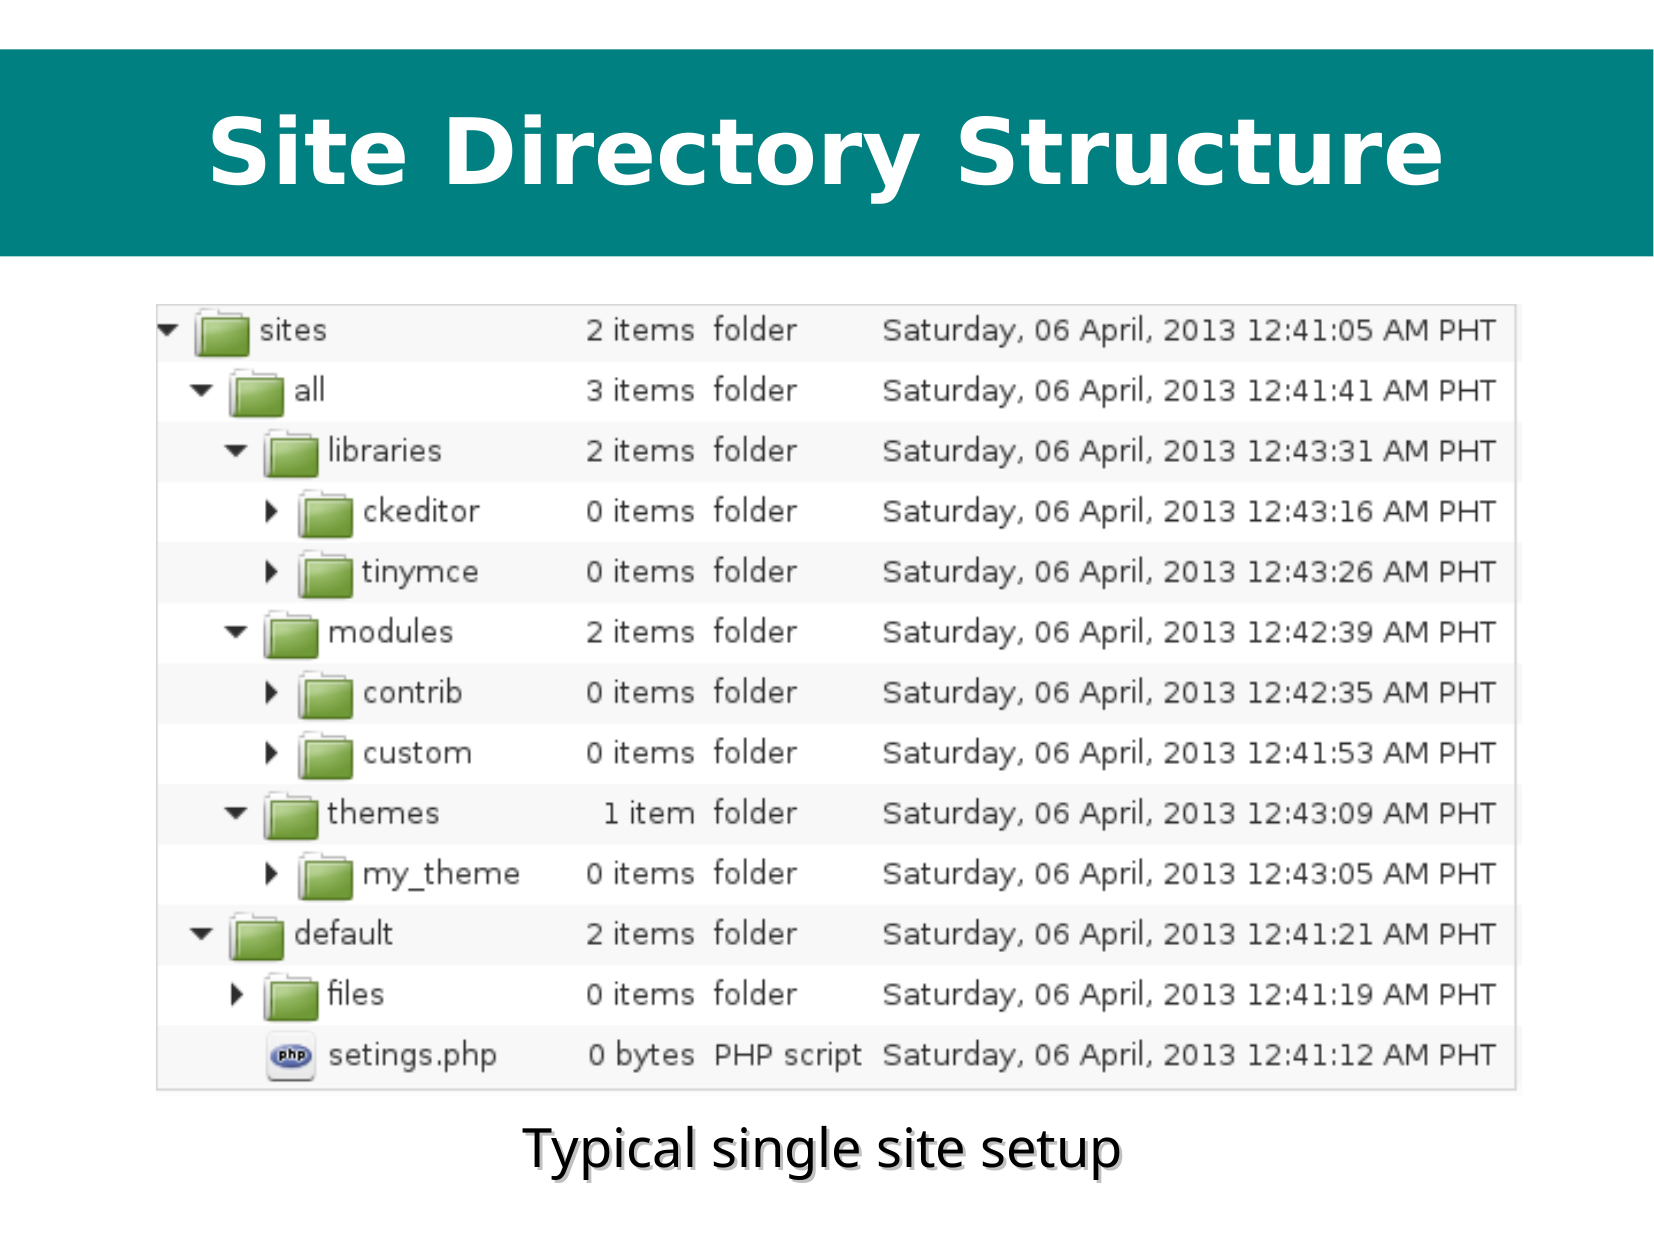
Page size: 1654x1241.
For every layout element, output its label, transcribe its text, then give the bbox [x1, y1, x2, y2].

list Typical single site setup [63, 1109, 1513, 1215]
title Site Directory Structure [0, 49, 1654, 257]
picture [156, 304, 1522, 1096]
